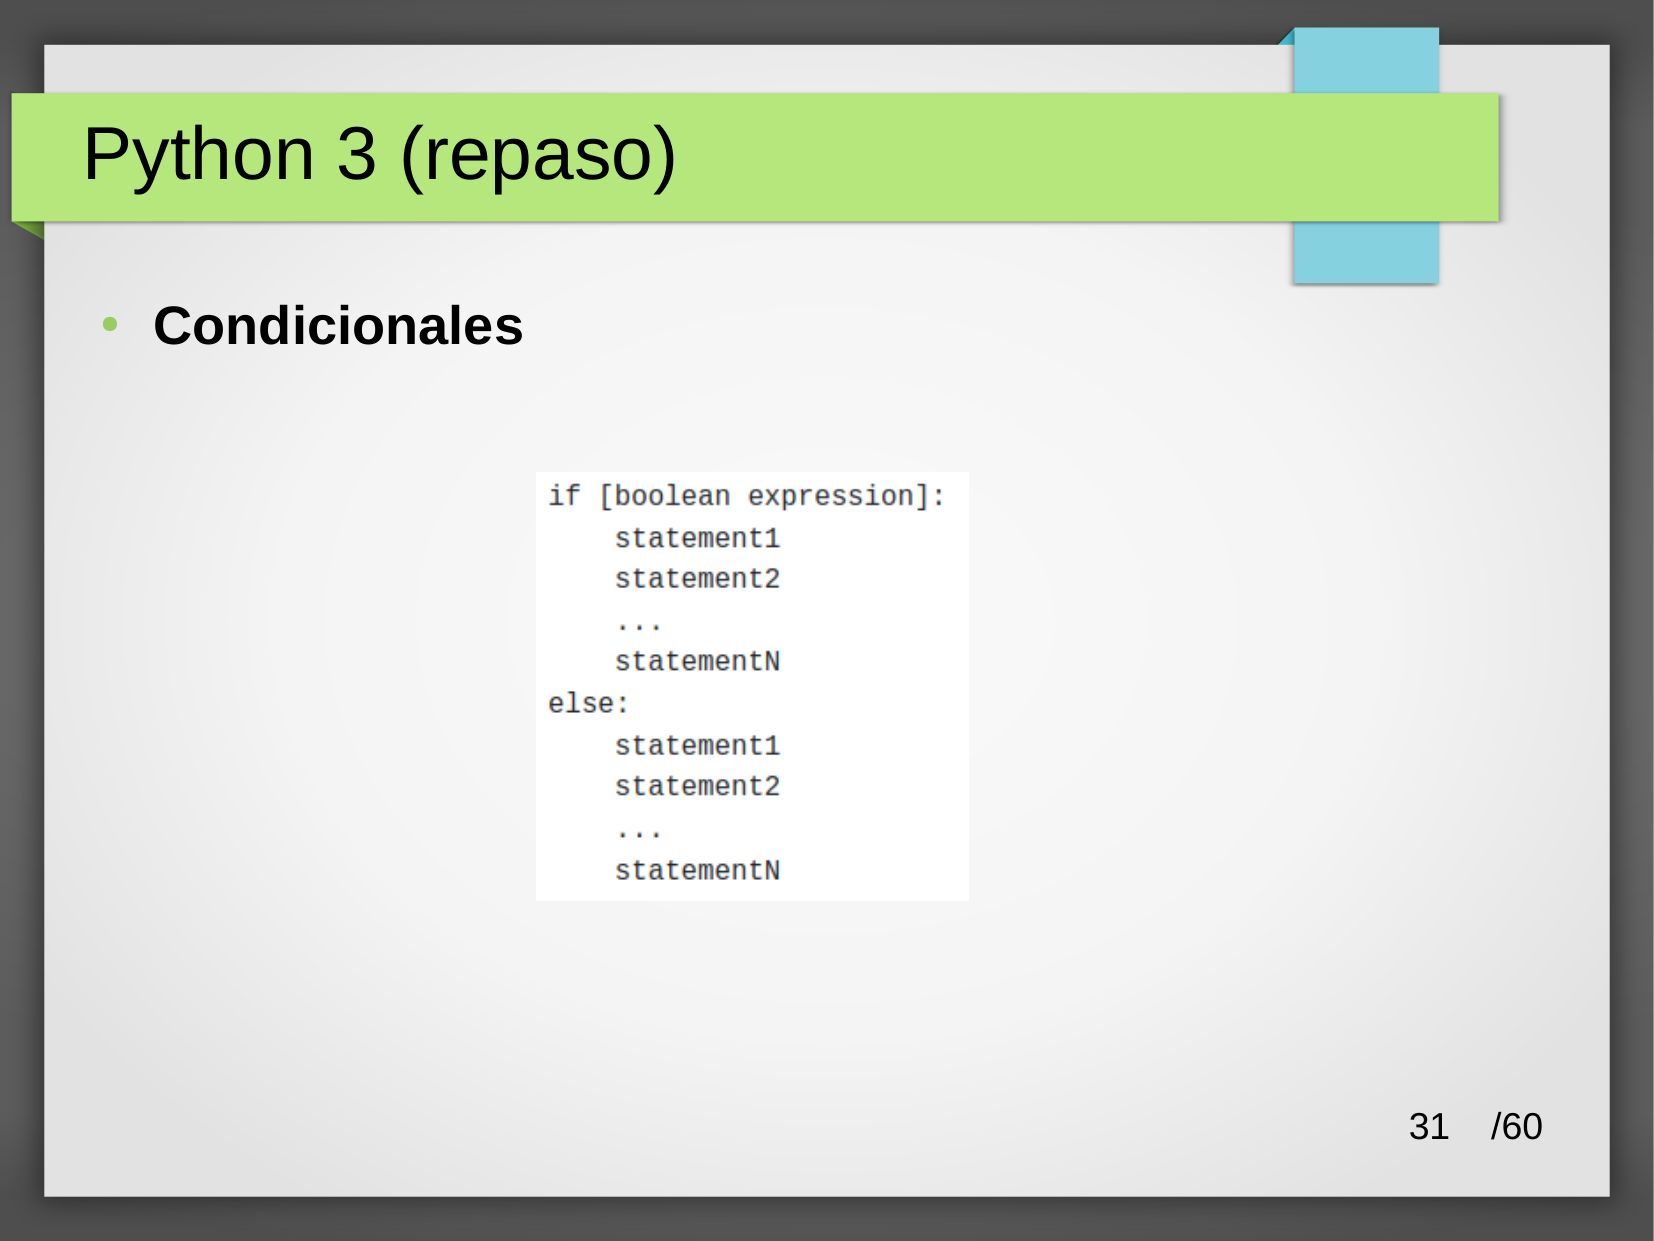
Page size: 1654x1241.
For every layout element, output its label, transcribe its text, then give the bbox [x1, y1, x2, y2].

text_box /60 [1476, 1098, 1644, 1169]
text_box <número> [1393, 1098, 1476, 1169]
title Python 3 (repaso) [82, 94, 1264, 213]
picture [0, 0, 1654, 1241]
list Condicionales [82, 295, 1571, 1015]
